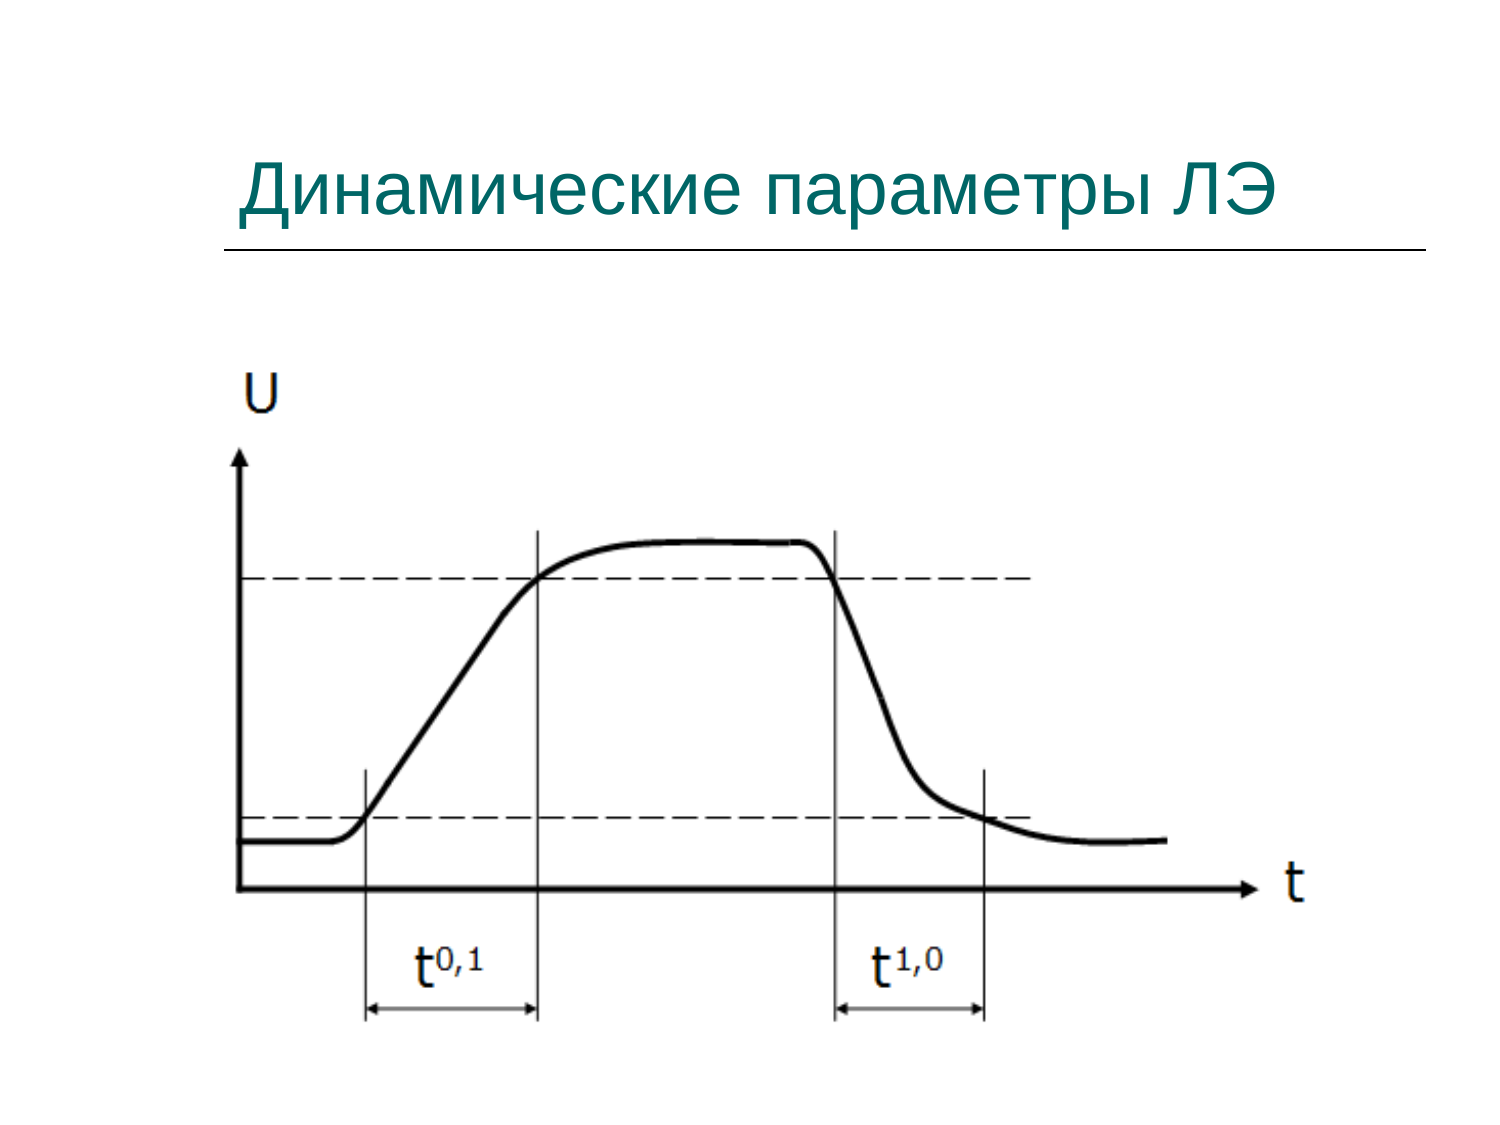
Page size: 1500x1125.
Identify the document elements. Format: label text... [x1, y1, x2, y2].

picture [179, 307, 1430, 1052]
title Динамические параметры ЛЭ [224, 49, 1425, 237]
